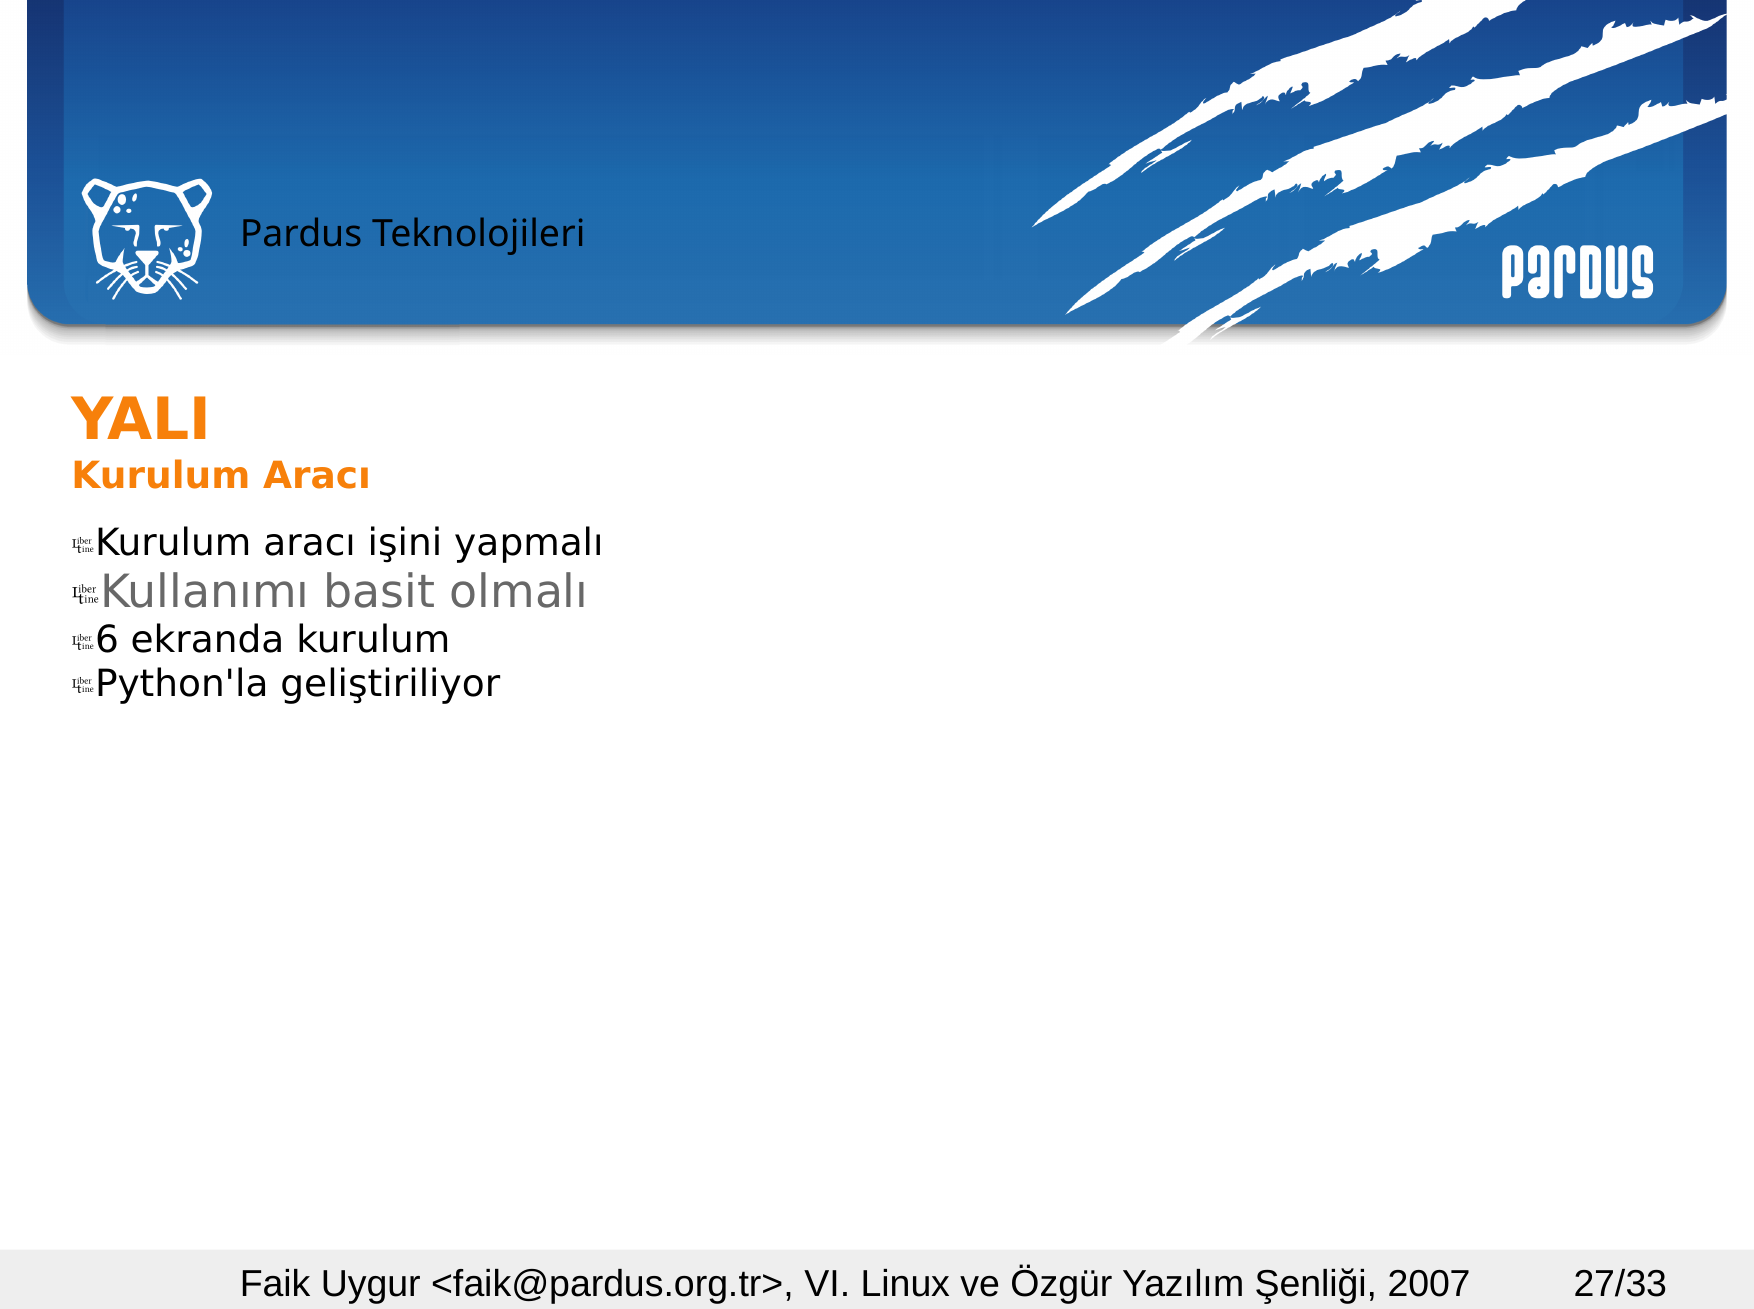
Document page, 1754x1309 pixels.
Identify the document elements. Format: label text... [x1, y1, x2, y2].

picture [0, 0, 1753, 355]
text_box YALI Kurulum Aracı Kurulum aracı işini yapmalı Kullanımı basit olmalı 6 ekranda kurulum Python'la geliştiriliyor [56, 378, 1680, 800]
